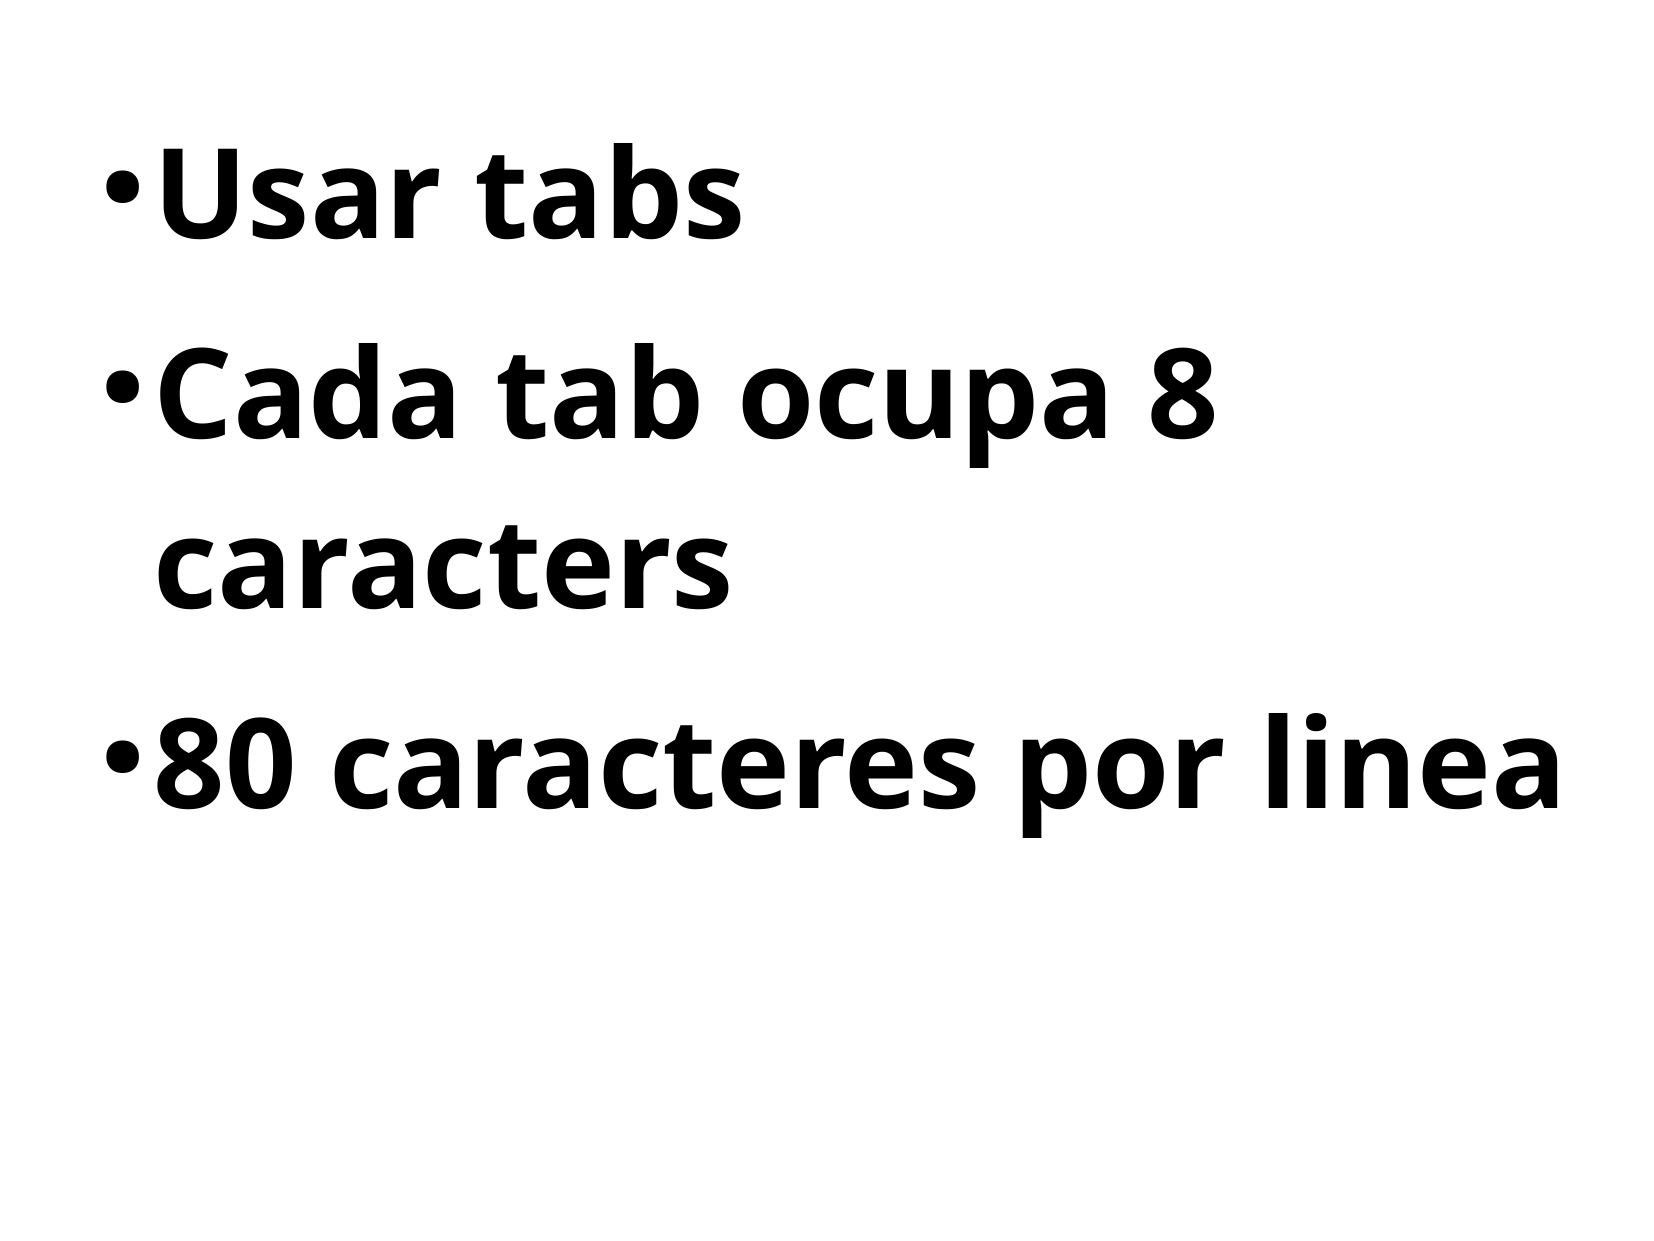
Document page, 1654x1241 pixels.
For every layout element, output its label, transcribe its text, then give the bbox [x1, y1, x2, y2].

list Usar tabs Cada tab ocupa 8 caracters 80 caracteres por linea [82, 104, 1571, 924]
